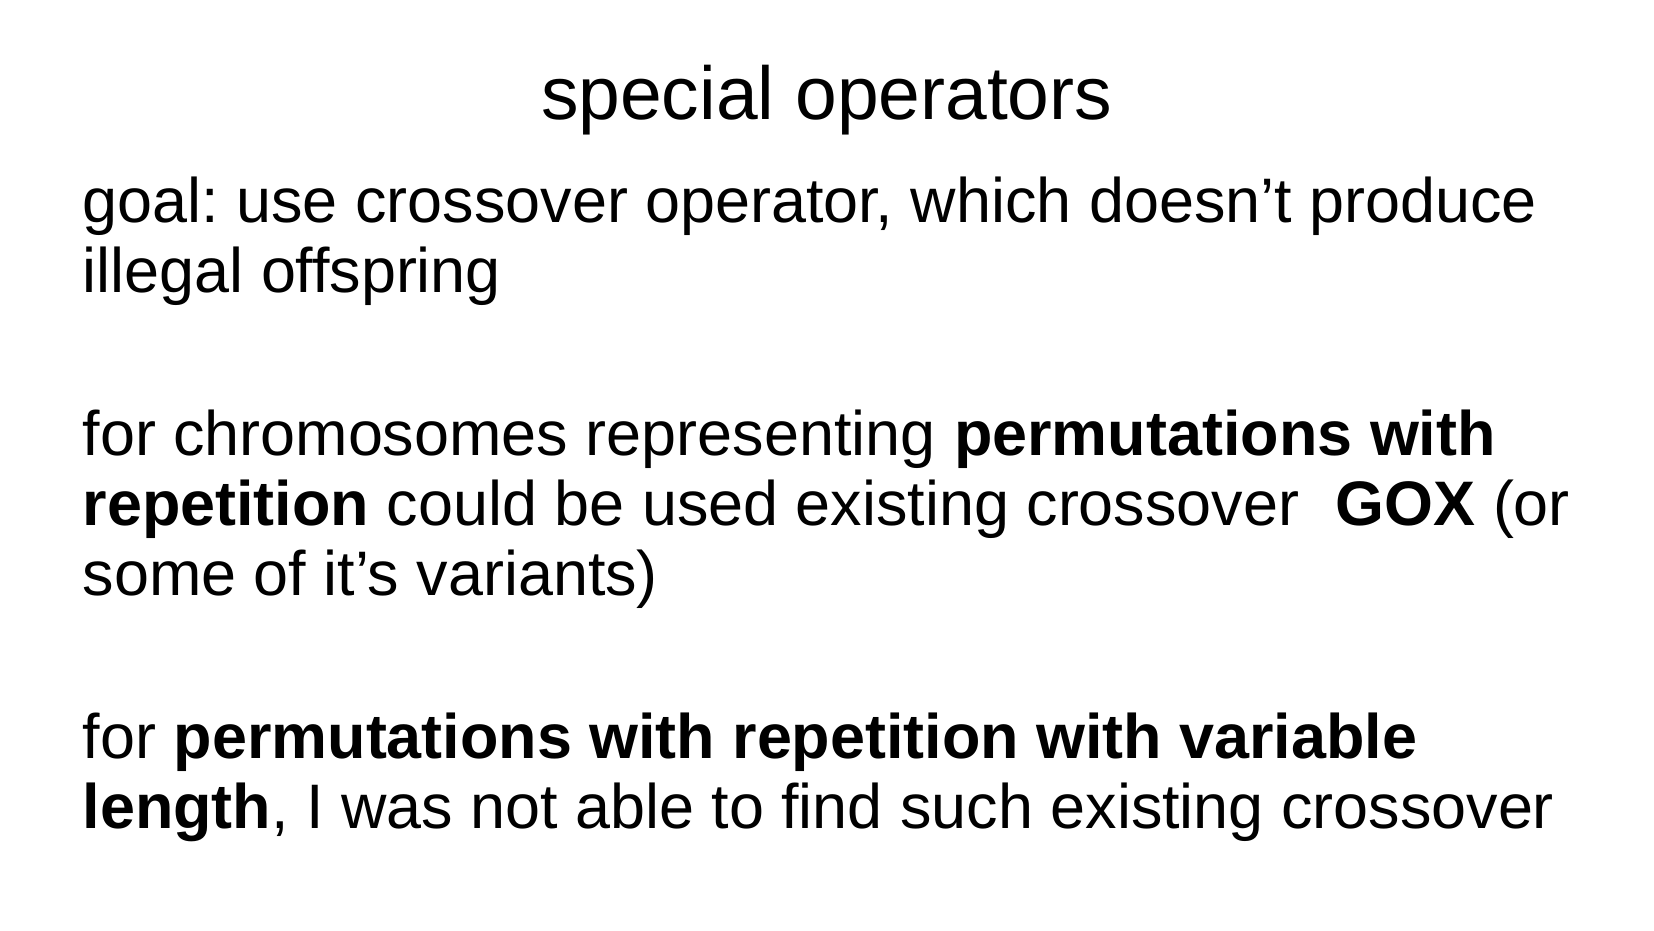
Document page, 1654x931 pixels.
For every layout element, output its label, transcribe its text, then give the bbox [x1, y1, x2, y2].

title special operators [82, 37, 1571, 151]
list goal: use crossover operator, which doesn’t produce illegal offspring for chromosomes representing permutations with repetition could be used existing crossover GOX (or some of it’s variants) for permutations with repetition with variable length, I was not able to find such existing crossover [82, 165, 1571, 856]
